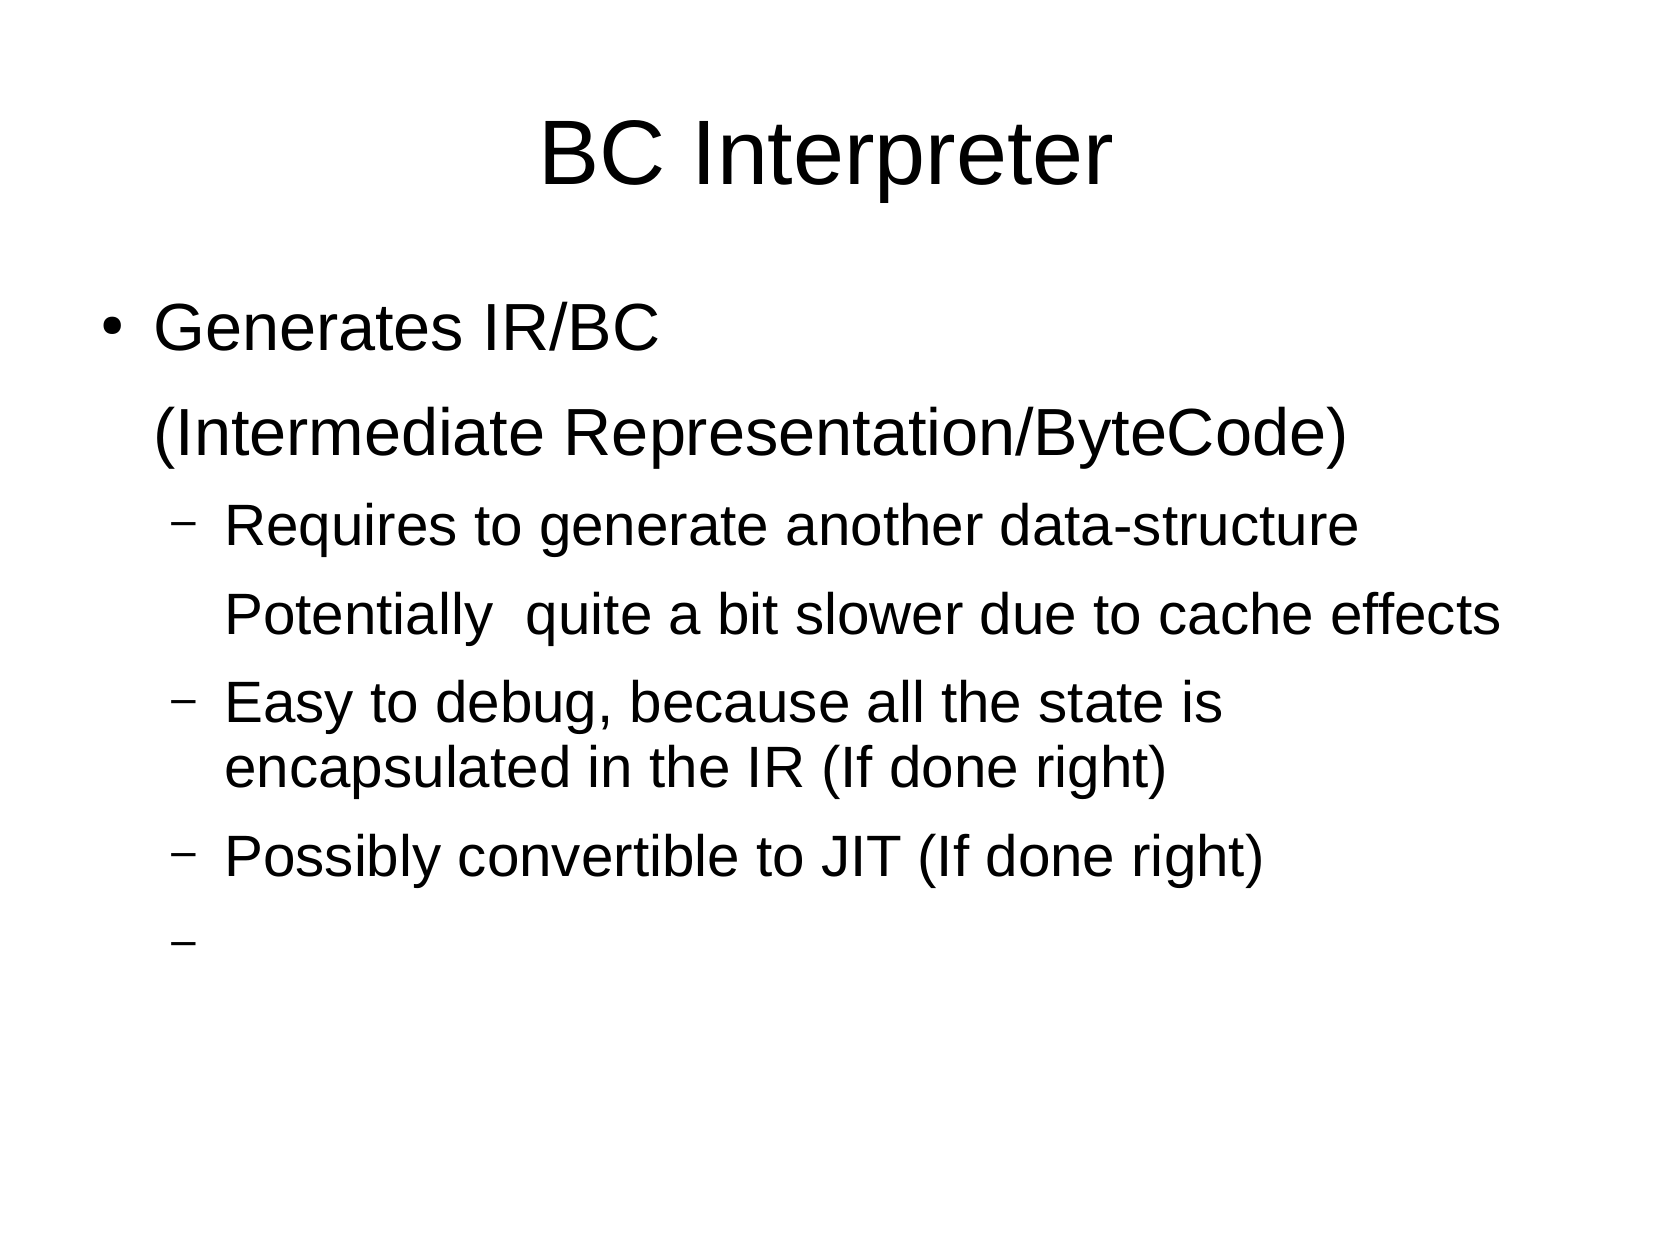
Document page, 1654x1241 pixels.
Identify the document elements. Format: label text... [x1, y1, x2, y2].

list Generates IR/BC (Intermediate Representation/ByteCode) Requires to generate another data-structure Potentially quite a bit slower due to cache effects Easy to debug, because all the state is encapsulated in the IR (If done right) Possibly convertible to JIT (If done right) [82, 290, 1571, 1010]
title BC Interpreter [82, 49, 1571, 257]
